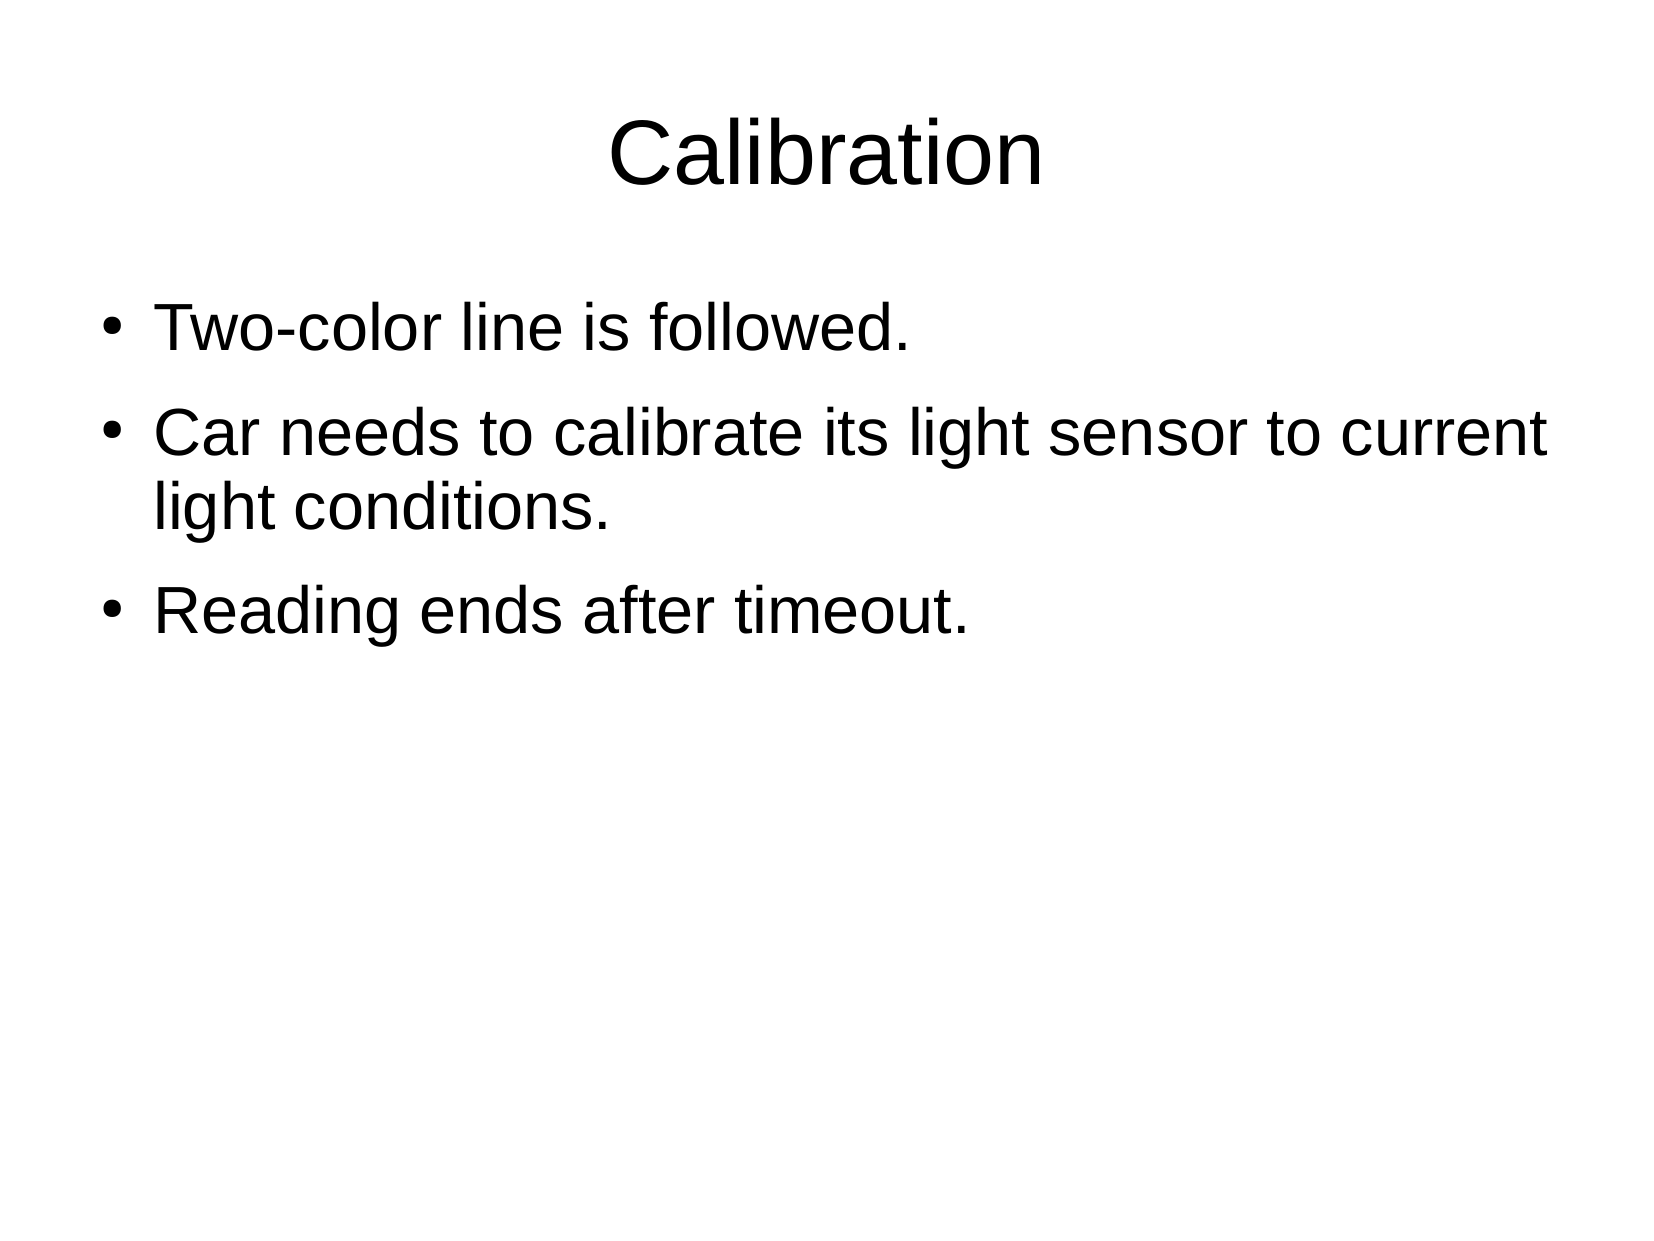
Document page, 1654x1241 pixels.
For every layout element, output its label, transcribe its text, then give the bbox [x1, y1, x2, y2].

list Two-color line is followed. Car needs to calibrate its light sensor to current light conditions. Reading ends after timeout. [82, 290, 1571, 1109]
title Calibration [82, 49, 1571, 257]
